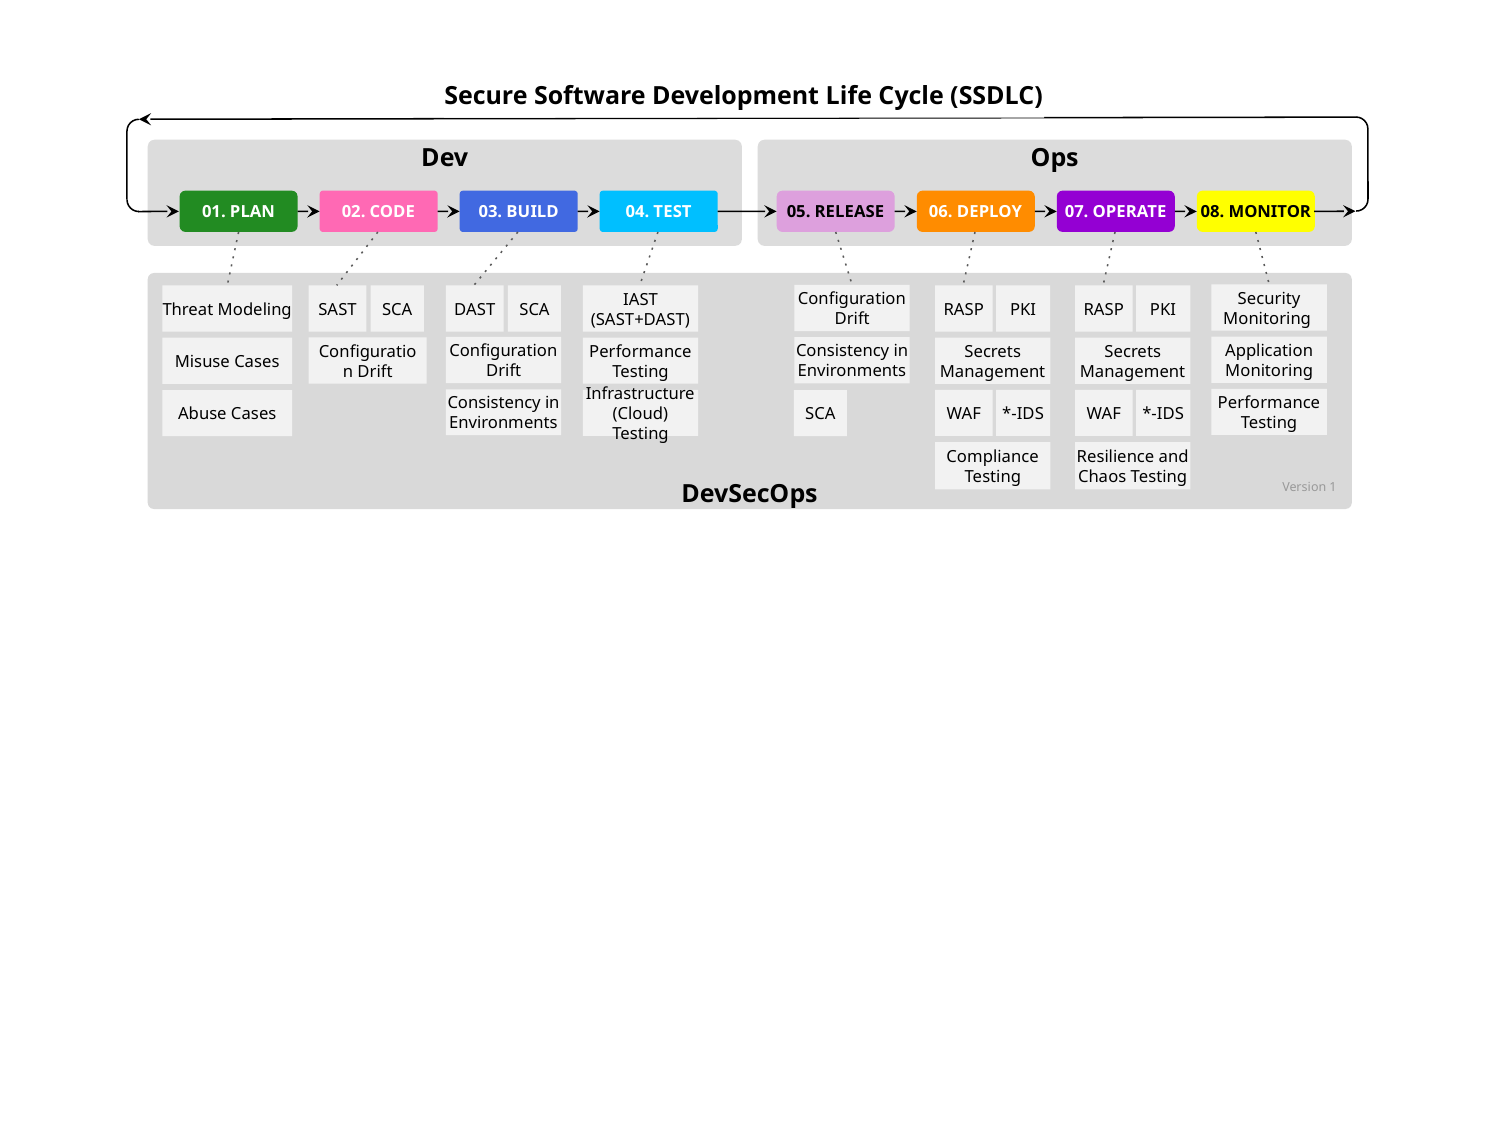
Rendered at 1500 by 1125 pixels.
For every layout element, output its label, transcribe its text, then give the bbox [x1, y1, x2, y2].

text_box 05. RELEASE [776, 190, 895, 232]
text_box Configuration Drift [794, 284, 910, 332]
text_box 03. BUILD [459, 190, 578, 232]
text_box 02. CODE [319, 190, 438, 232]
text_box IAST (SAST+DAST) [582, 285, 699, 332]
text_box Consistency in Environments [794, 337, 910, 384]
text_box Infrastructure (Cloud) Testing [582, 389, 699, 436]
text_box xxx [120, 67, 1374, 518]
text_box Performance Testing [582, 337, 699, 384]
text_box Compliance Testing [935, 442, 1051, 490]
text_box WAF [935, 389, 993, 436]
text_box Threat Modeling [162, 285, 293, 332]
text_box Configuration Drift [445, 336, 562, 384]
text_box Misuse Cases [162, 337, 293, 384]
text_box Secure Software Development Life Cycle (SSDLC) [444, 71, 1045, 118]
text_box Ops [757, 139, 1352, 246]
text_box Application Monitoring [1211, 336, 1327, 383]
text_box Secrets Management [935, 337, 1051, 384]
text_box DevSecOps [147, 272, 1352, 510]
text_box Dev [147, 139, 742, 246]
text_box WAF [1075, 389, 1133, 436]
text_box Security Monitoring [1211, 284, 1327, 331]
text_box 08. MONITOR [1196, 190, 1315, 232]
text_box SCA [370, 285, 424, 332]
text_box Resilience and Chaos Testing [1075, 442, 1191, 490]
text_box 06. DEPLOY [916, 190, 1035, 232]
text_box *-IDS [1136, 389, 1191, 436]
text_box 01. PLAN [179, 190, 298, 232]
text_box Version 1 [1275, 477, 1345, 496]
text_box SAST [308, 285, 367, 332]
text_box SCA [793, 390, 847, 437]
text_box Secrets Management [1075, 337, 1191, 384]
text_box Performance Testing [1211, 388, 1327, 435]
text_box 07. OPERATE [1056, 190, 1175, 232]
text_box 04. TEST [599, 190, 718, 232]
text_box SCA [507, 285, 561, 332]
text_box RASP [1075, 285, 1133, 332]
text_box *-IDS [996, 389, 1051, 436]
text_box PKI [996, 285, 1051, 332]
text_box DAST [445, 285, 504, 332]
text_box Abuse Cases [162, 390, 293, 437]
text_box RASP [935, 285, 993, 332]
text_box Configuration Drift [308, 337, 427, 384]
text_box PKI [1136, 285, 1191, 332]
text_box Consistency in Environments [445, 389, 562, 436]
